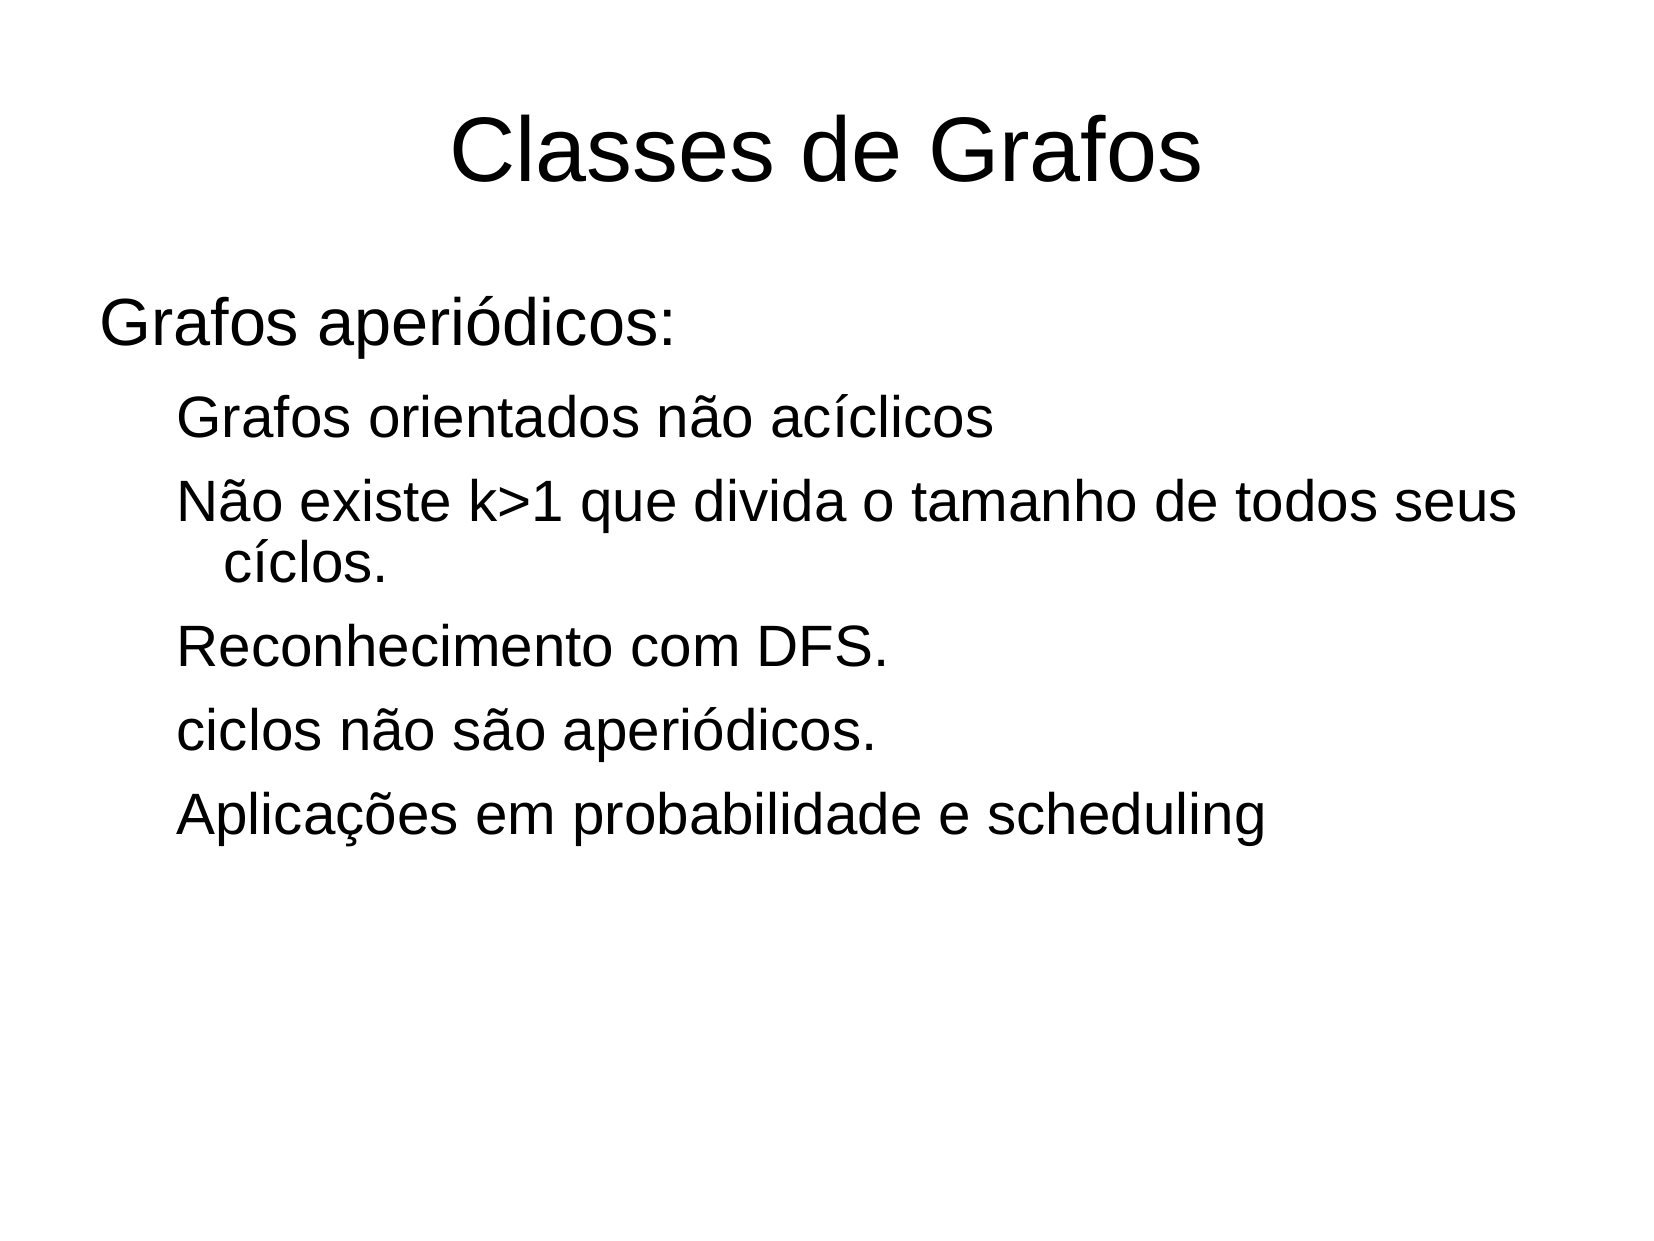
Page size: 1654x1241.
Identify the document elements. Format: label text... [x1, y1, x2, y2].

title Classes de Grafos [82, 49, 1571, 257]
list Grafos aperiódicos: Grafos orientados não acíclicos Não existe k>1 que divida o tamanho de todos seus cíclos. Reconhecimento com DFS. ciclos não são aperiódicos. Aplicações em probabilidade e scheduling [82, 290, 1571, 1094]
